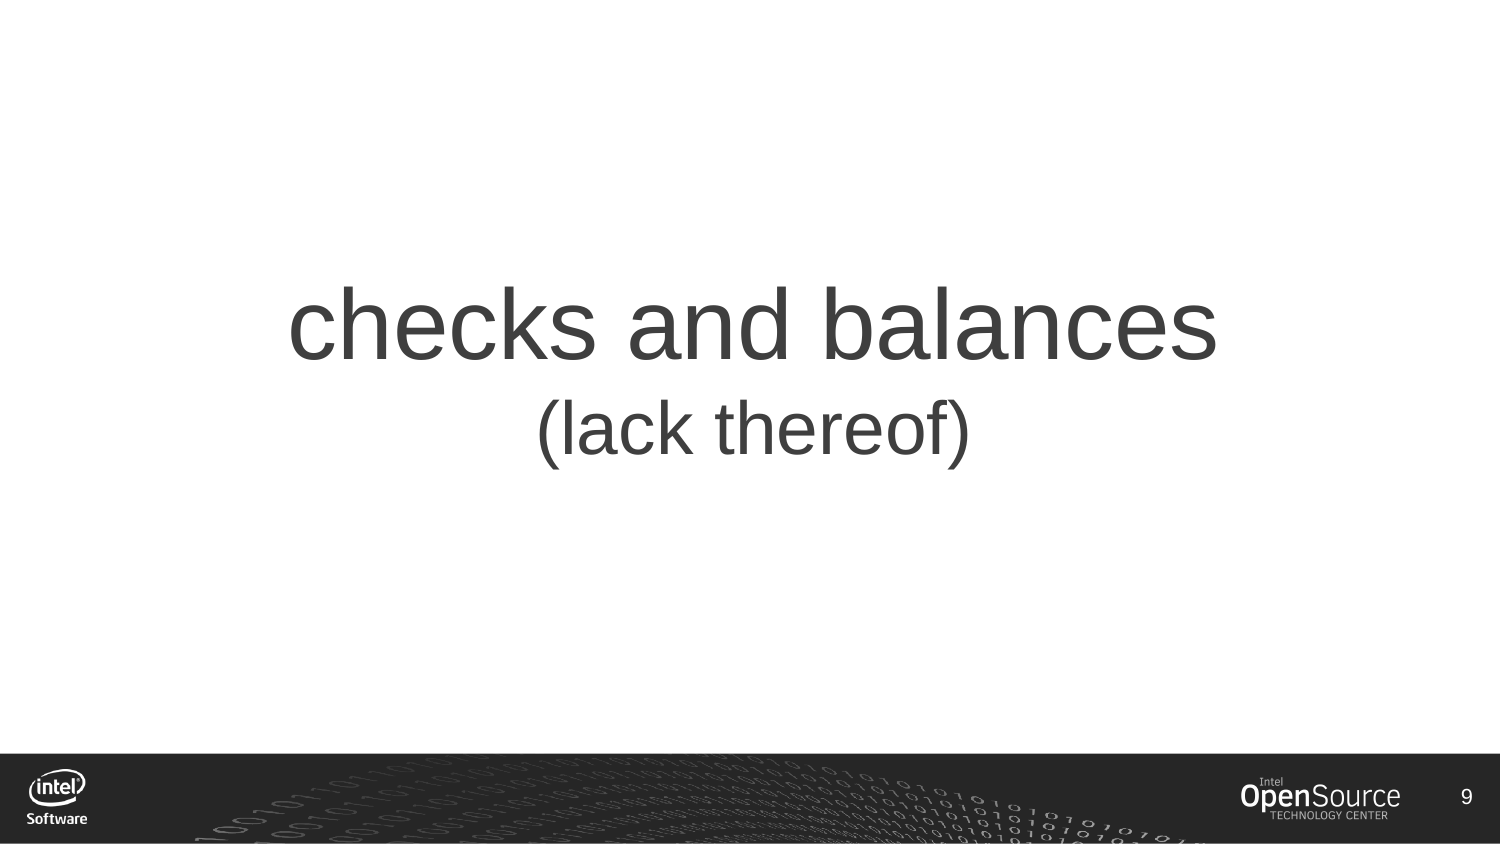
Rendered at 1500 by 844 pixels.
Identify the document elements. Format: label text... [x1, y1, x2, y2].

picture [27, 753, 87, 844]
title checks and balances (lack thereof) [79, 259, 1430, 413]
picture [1220, 757, 1418, 839]
